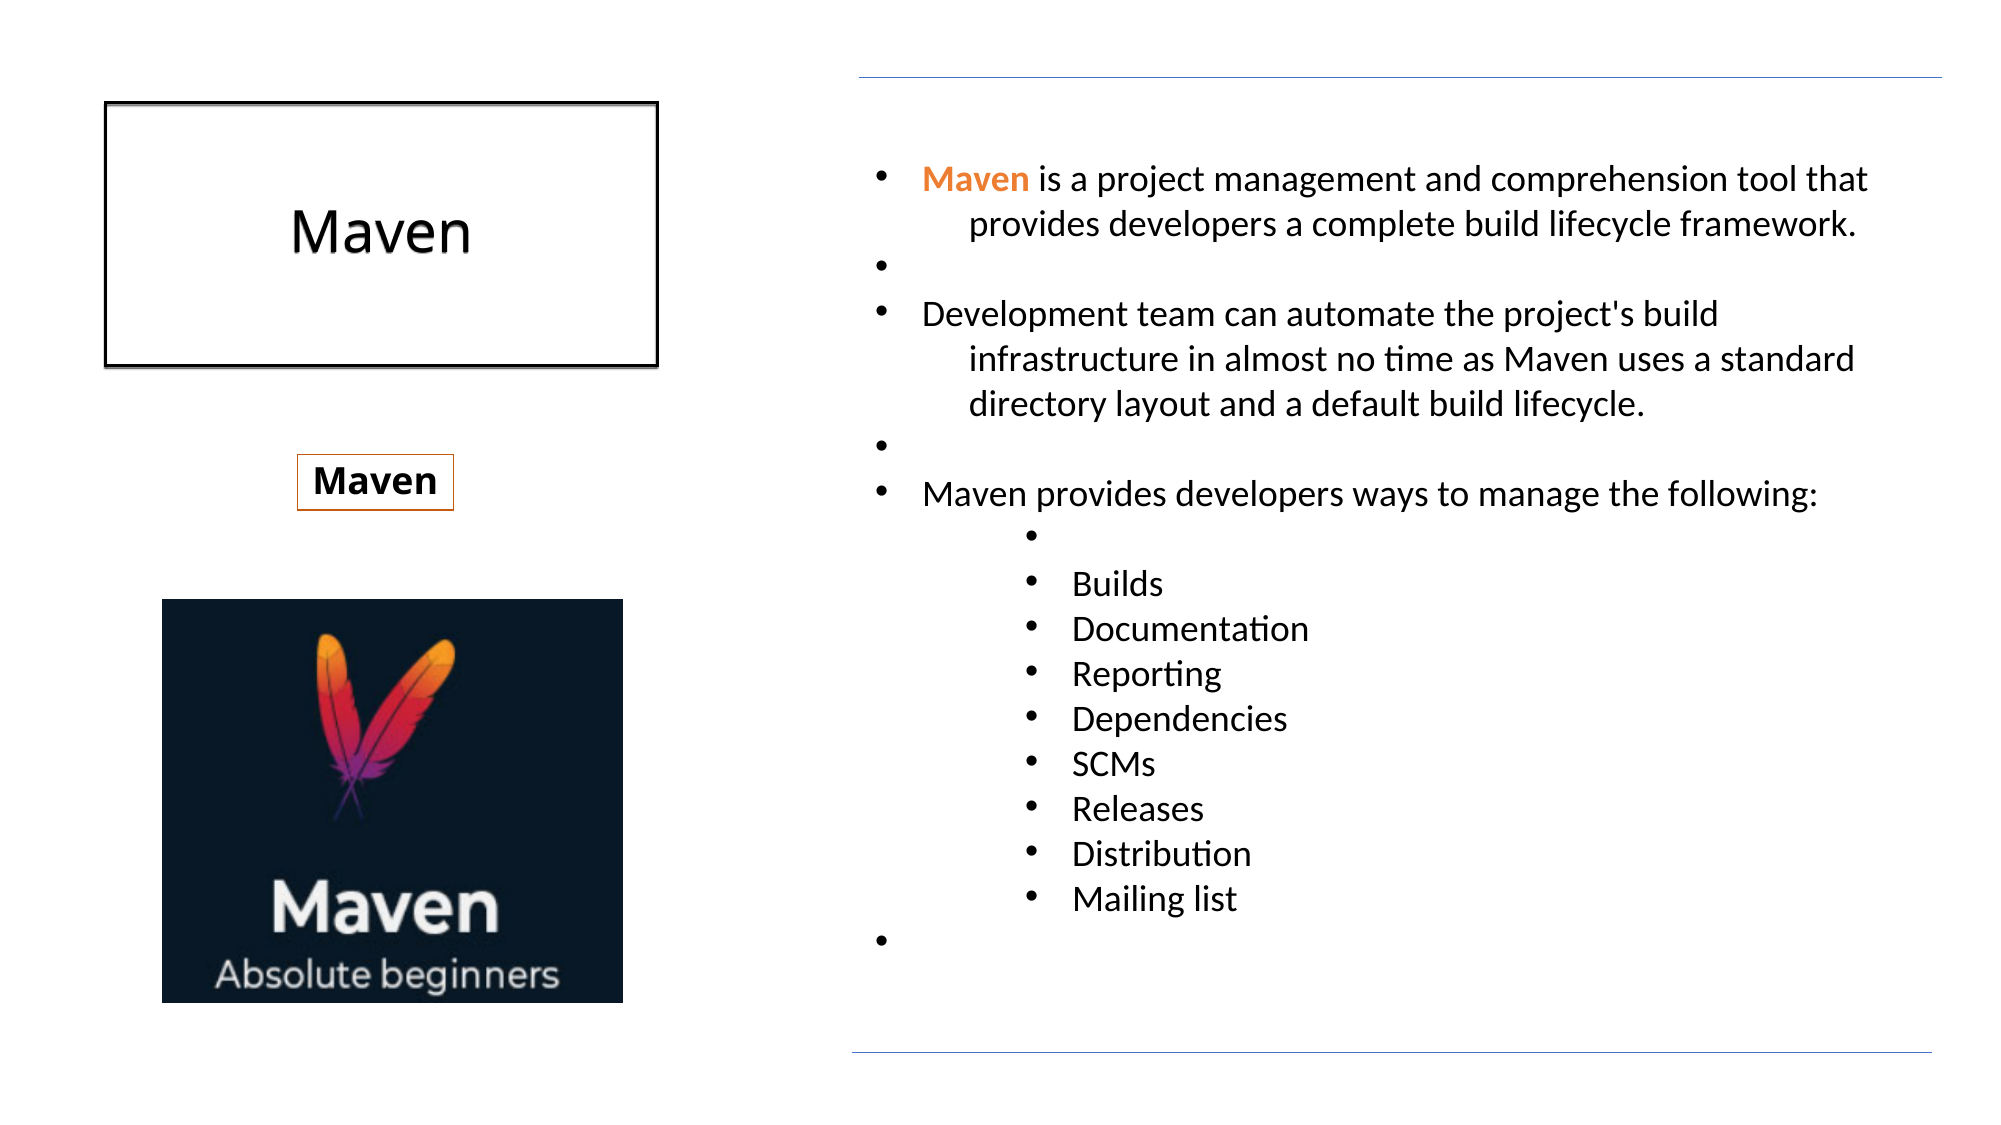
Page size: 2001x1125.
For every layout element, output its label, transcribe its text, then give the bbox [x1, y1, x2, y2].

picture [162, 599, 623, 1003]
title Maven [105, 102, 658, 366]
text_box Maven [297, 454, 454, 510]
text_box Maven is a project management and comprehension tool that provides developers a complete build lifecycle framework. Development team can automate the project's build infrastructure in almost no time as Maven uses a standard directory layout and a default build lifecycle. Maven provides developers ways to manage the following: Builds Documentation Reporting Dependencies SCMs Releases Distribution Mailing list [860, 145, 1941, 980]
